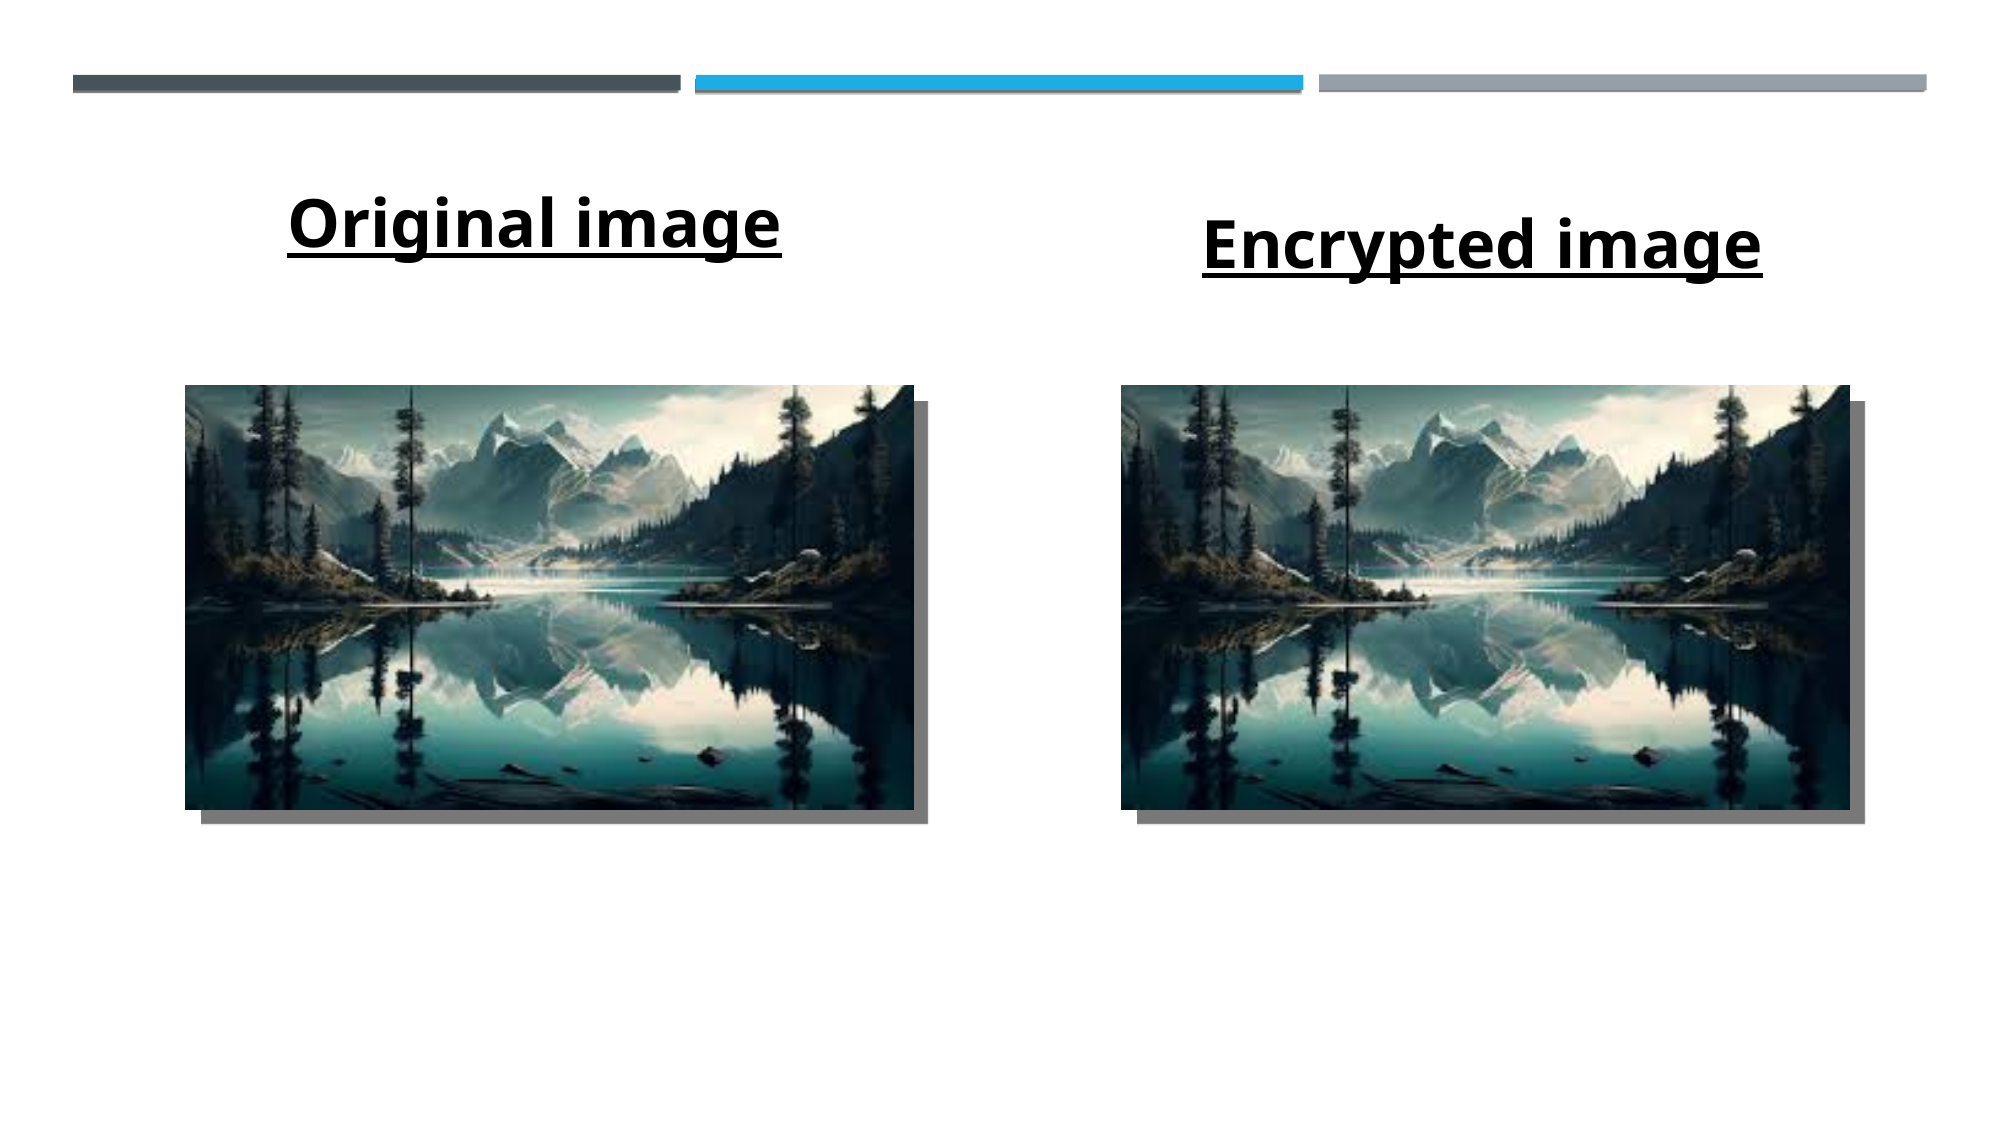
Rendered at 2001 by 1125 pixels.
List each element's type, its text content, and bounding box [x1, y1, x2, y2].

text_box Original image [272, 173, 798, 269]
picture [185, 385, 914, 810]
text_box Encrypted image [1186, 194, 1779, 289]
picture [1121, 385, 1850, 810]
